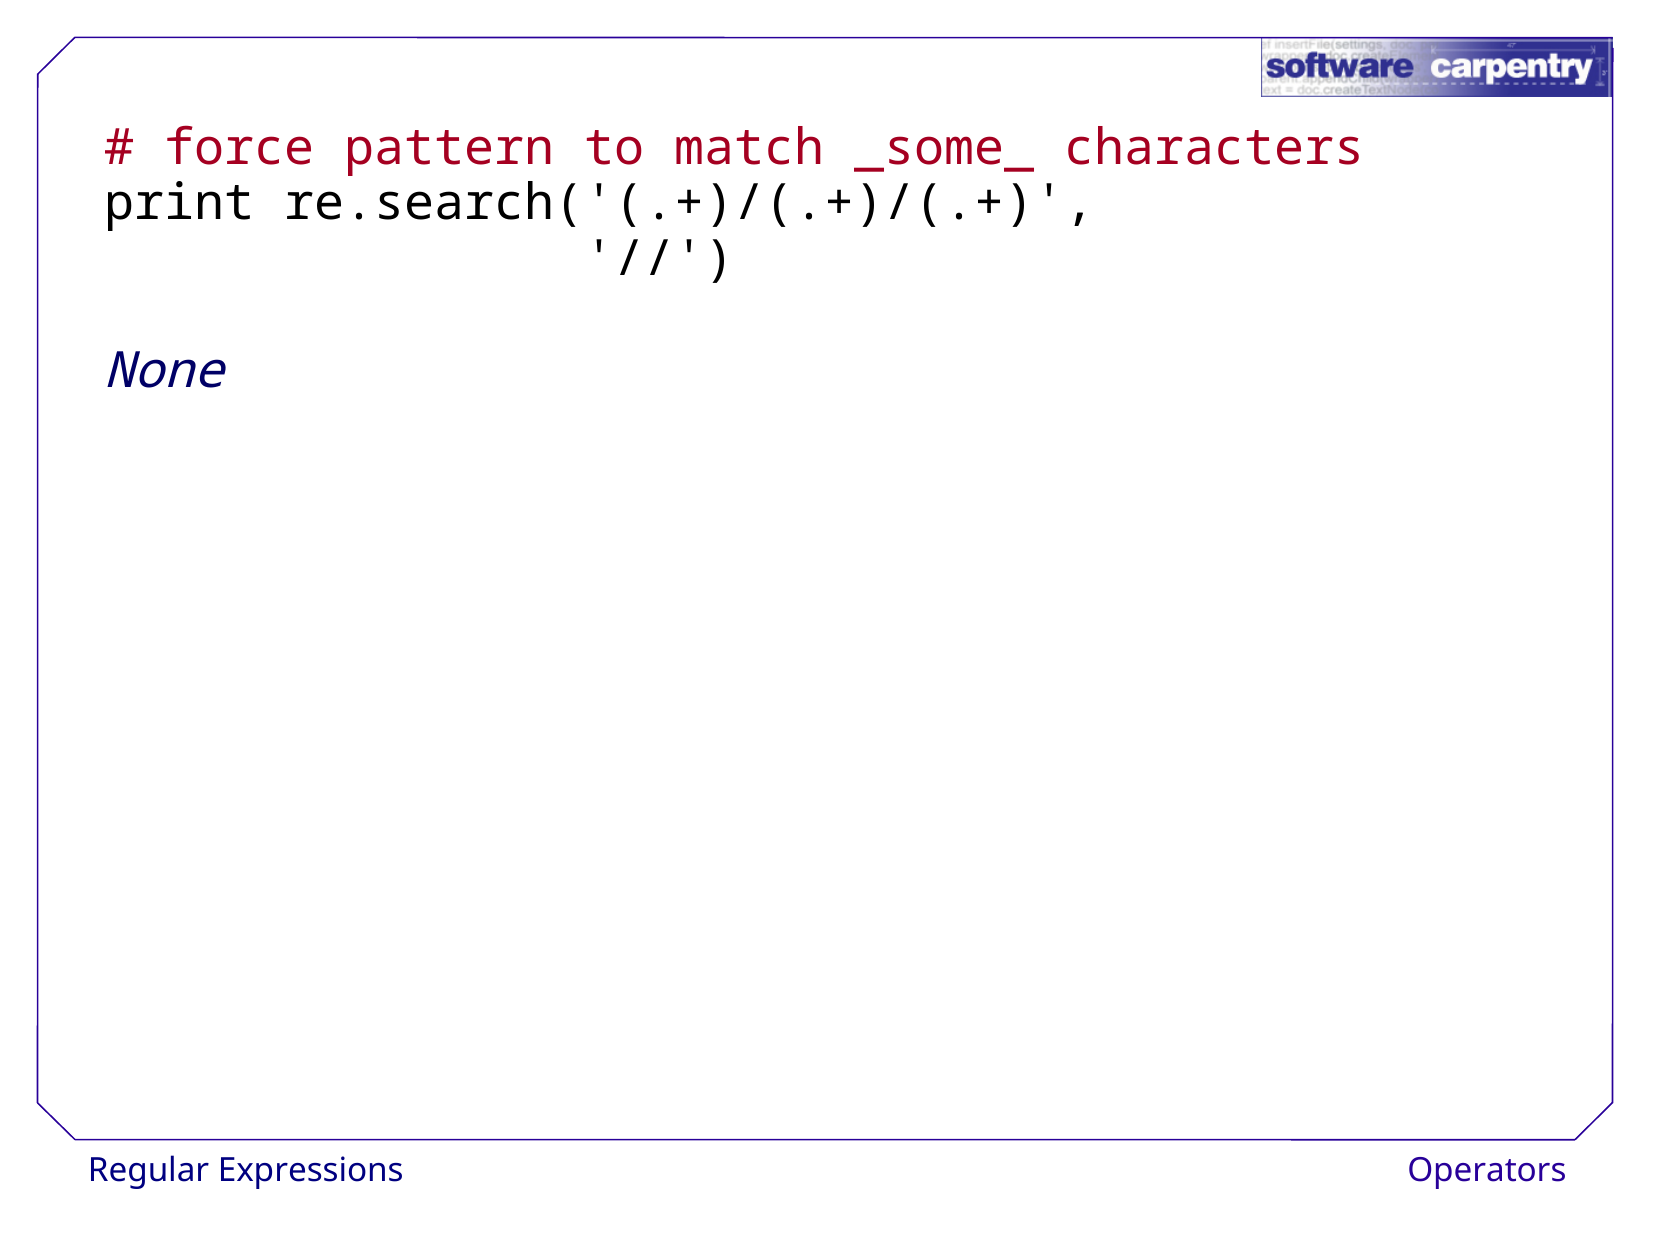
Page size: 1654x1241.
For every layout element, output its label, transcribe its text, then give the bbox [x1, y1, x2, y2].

picture [1261, 39, 1613, 97]
text_box # force pattern to match _some_ characters print re.search('(.+)/(.+)/(.+)', '//') None [89, 112, 1512, 715]
